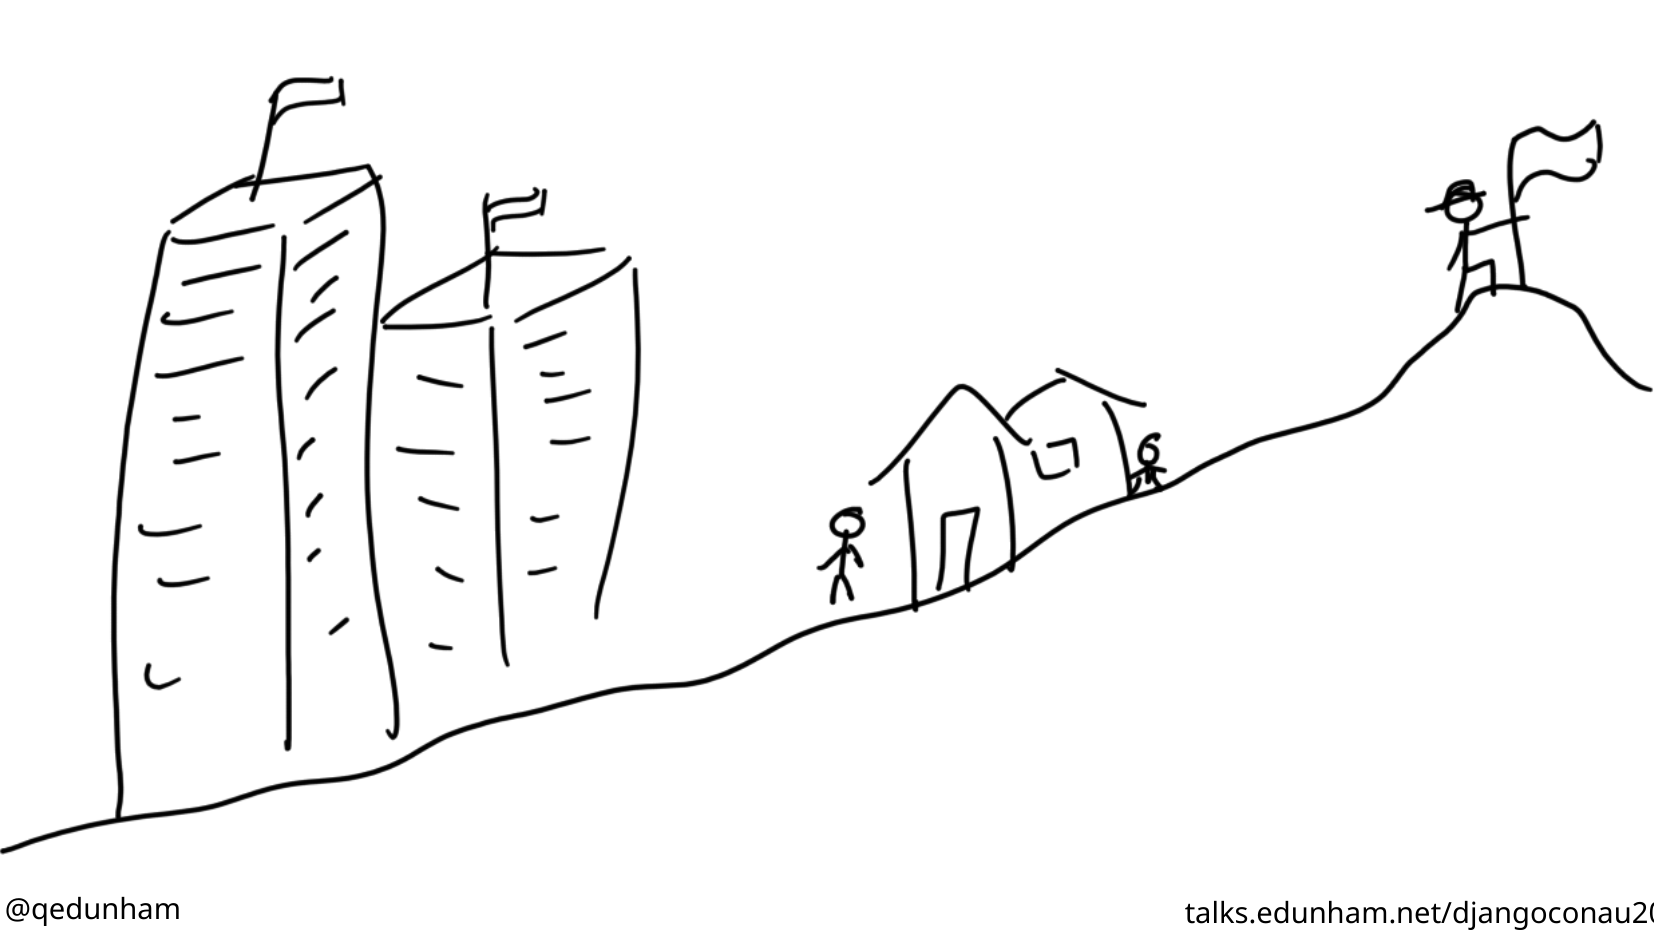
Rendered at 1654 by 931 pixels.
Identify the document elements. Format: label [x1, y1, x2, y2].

picture [0, 75, 1654, 855]
